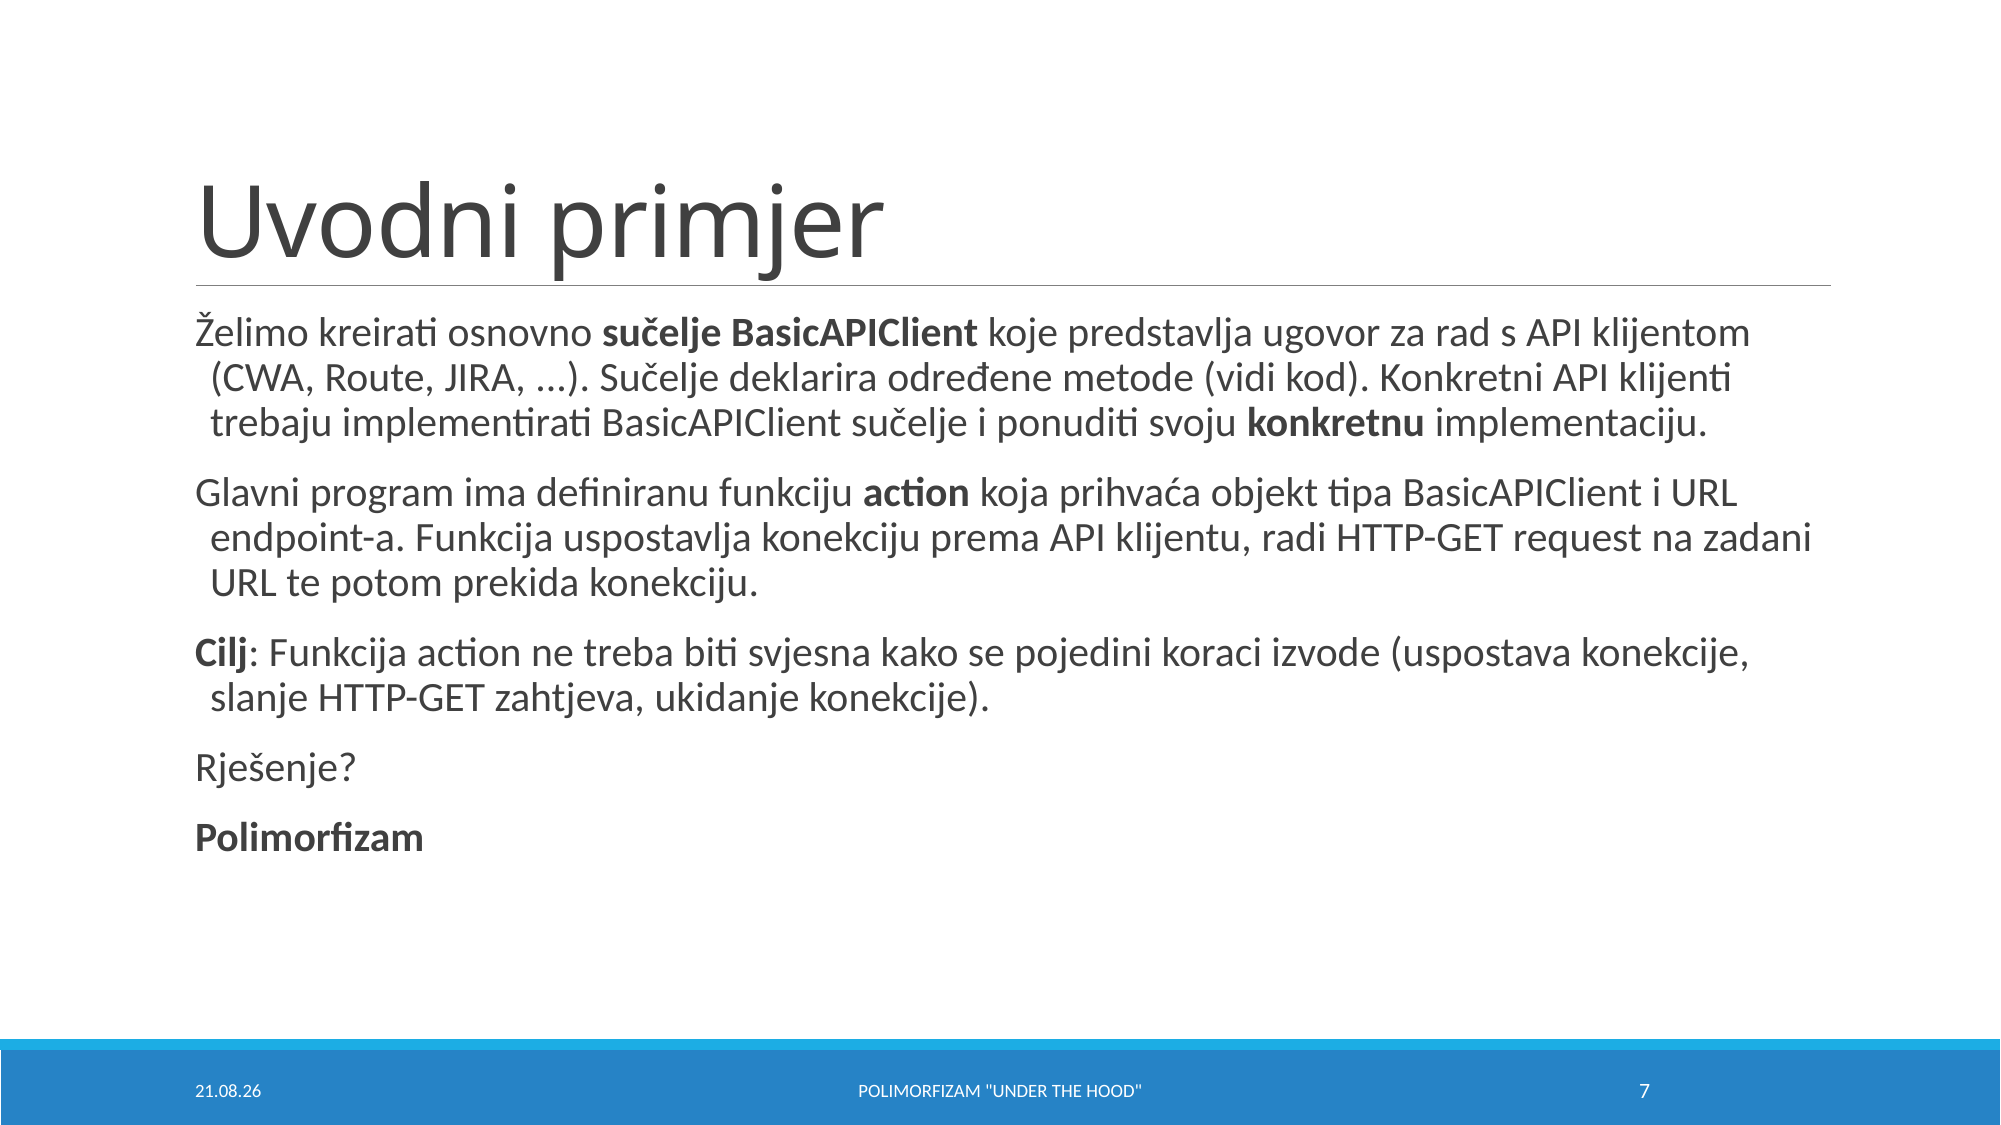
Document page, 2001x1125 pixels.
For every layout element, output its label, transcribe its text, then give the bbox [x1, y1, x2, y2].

text_box [180, 1059, 586, 1120]
list Želimo kreirati osnovno sučelje BasicAPIClient koje predstavlja ugovor za rad s API klijentom (CWA, Route, JIRA, ...). Sučelje deklarira određene metode (vidi kod). Konkretni API klijenti trebaju implementirati BasicAPIClient sučelje i ponuditi svoju konkretnu implementaciju. Glavni program ima definiranu funkciju action koja prihvaća objekt tipa BasicAPIClient i URL endpoint-a. Funkcija uspostavlja konekciju prema API klijentu, radi HTTP-GET request na zadani URL te potom prekida konekciju. Cilj: Funkcija action ne treba biti svjesna kako se pojedini koraci izvode (uspostava konekcije, slanje HTTP-GET zahtjeva, ukidanje konekcije). Rješenje? Polimorfizam [180, 302, 1831, 963]
text_box ‹#› [1624, 1059, 1840, 1120]
text_box Polimorfizam "under the hood" [604, 1059, 1396, 1120]
title Uvodni primjer [180, 47, 1831, 286]
